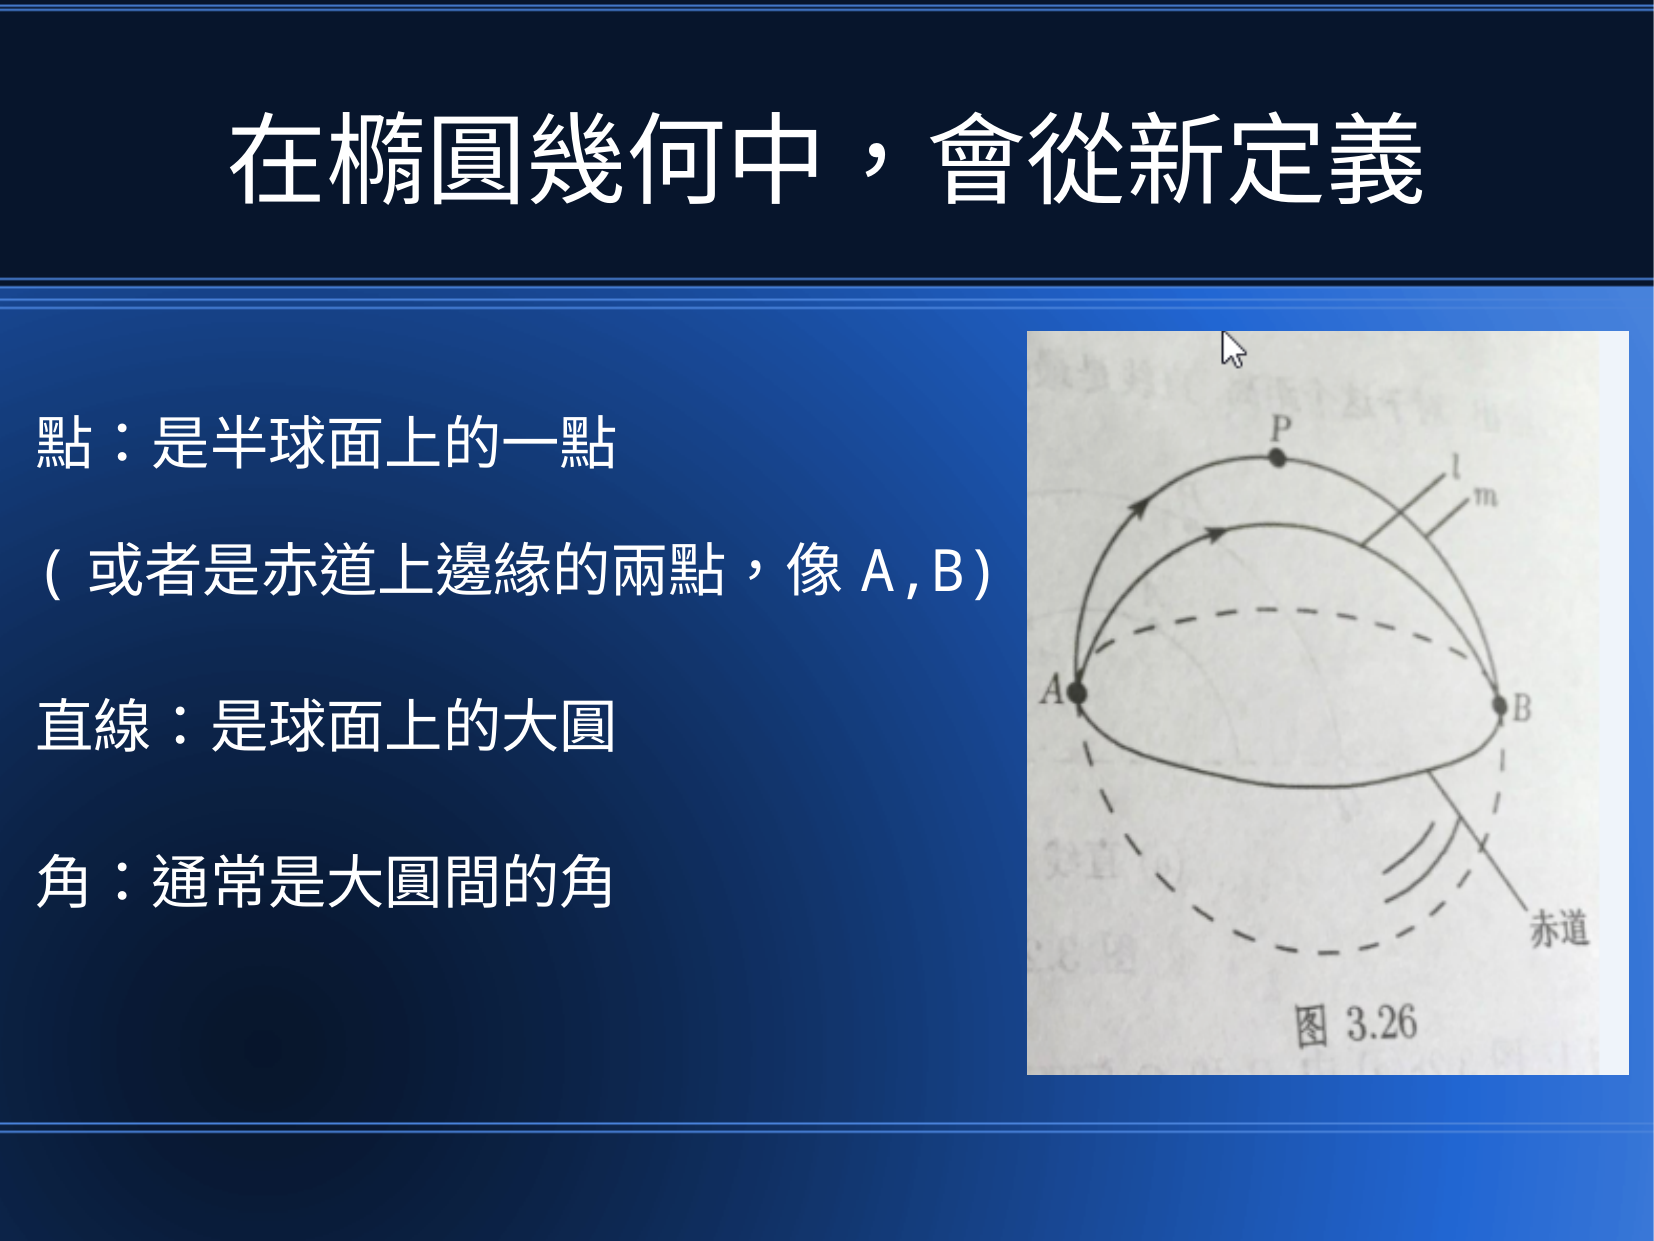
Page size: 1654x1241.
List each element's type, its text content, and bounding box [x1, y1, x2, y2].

list 點：是半球面上的一點 (或者是赤道上邊緣的兩點，像A,B) 直線：是球面上的大圓 角：通常是大圓間的角 [35, 355, 1004, 1241]
title 在橢圓幾何中，會從新定義 [82, 49, 1571, 257]
picture [0, 0, 1654, 1241]
